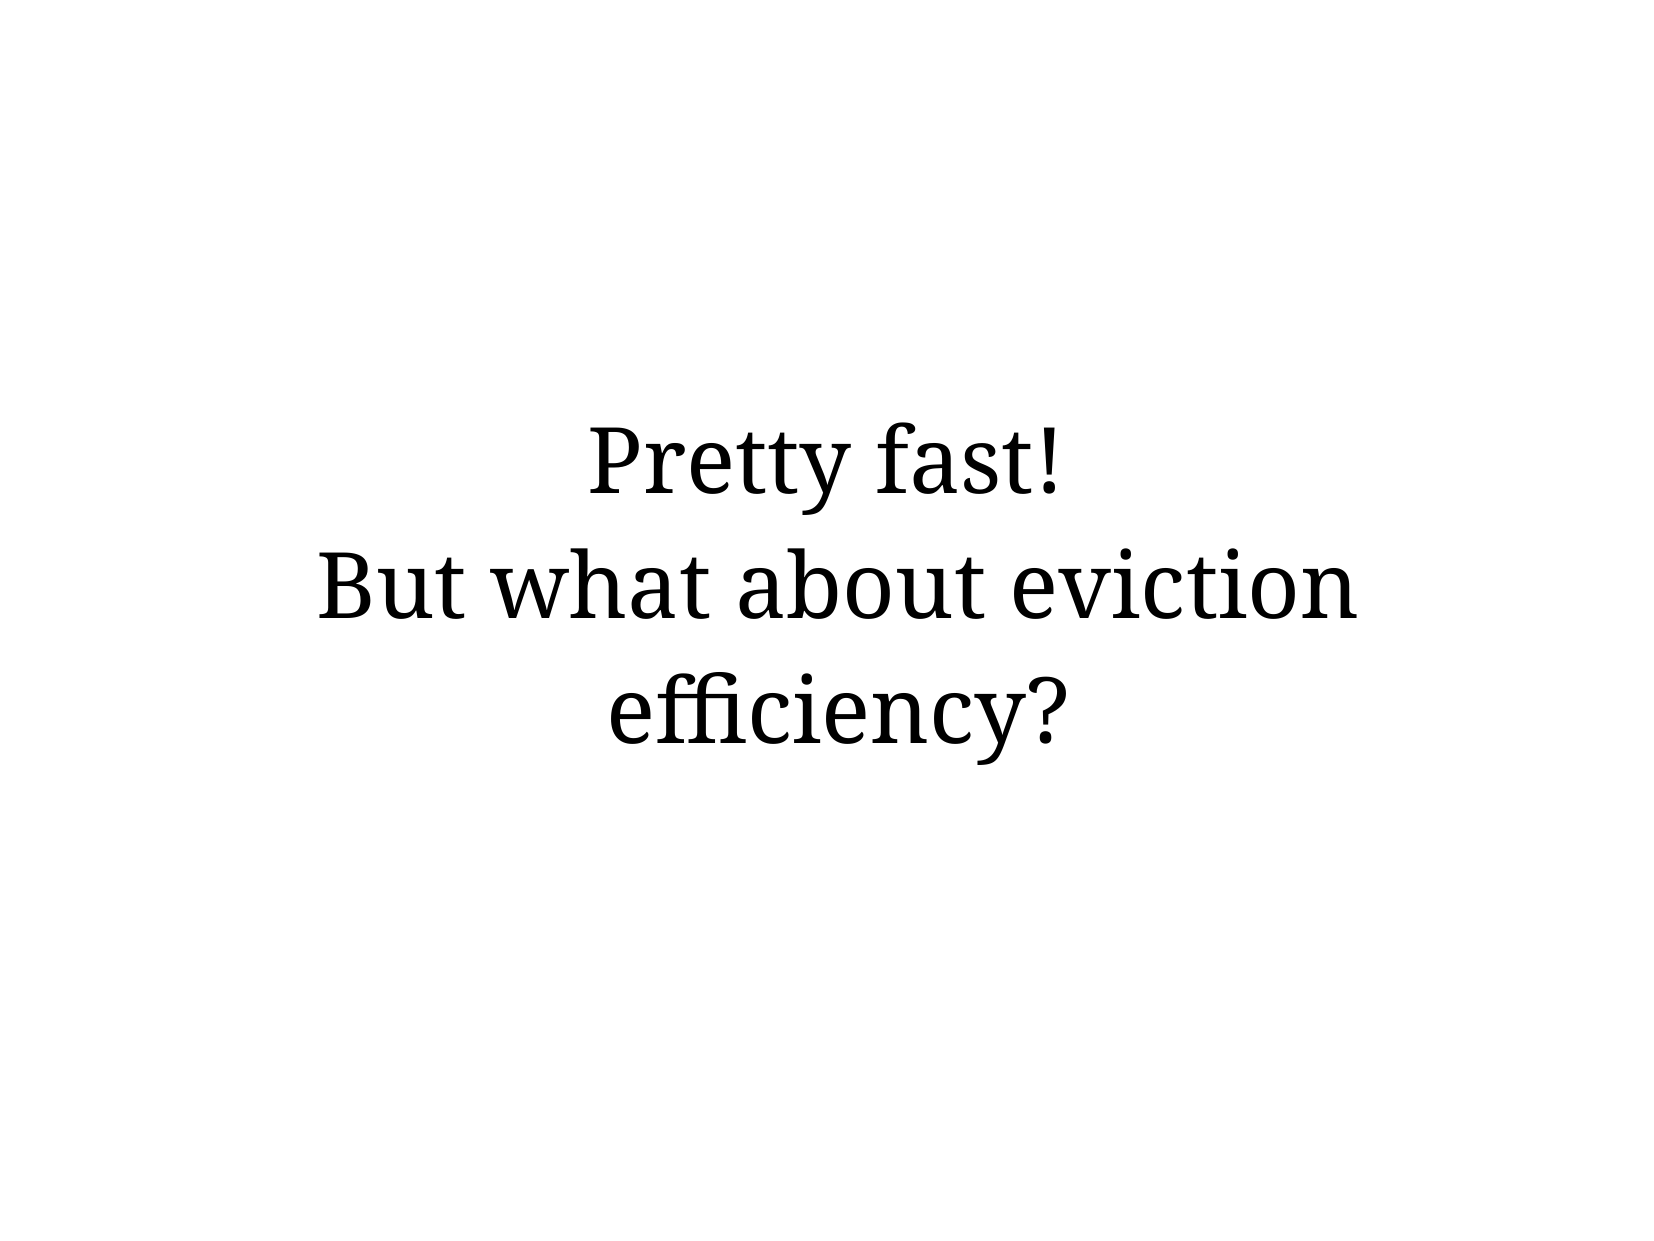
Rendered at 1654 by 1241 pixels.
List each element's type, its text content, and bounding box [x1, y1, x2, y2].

title Pretty fast! But what about eviction efficiency? [94, 456, 1583, 710]
